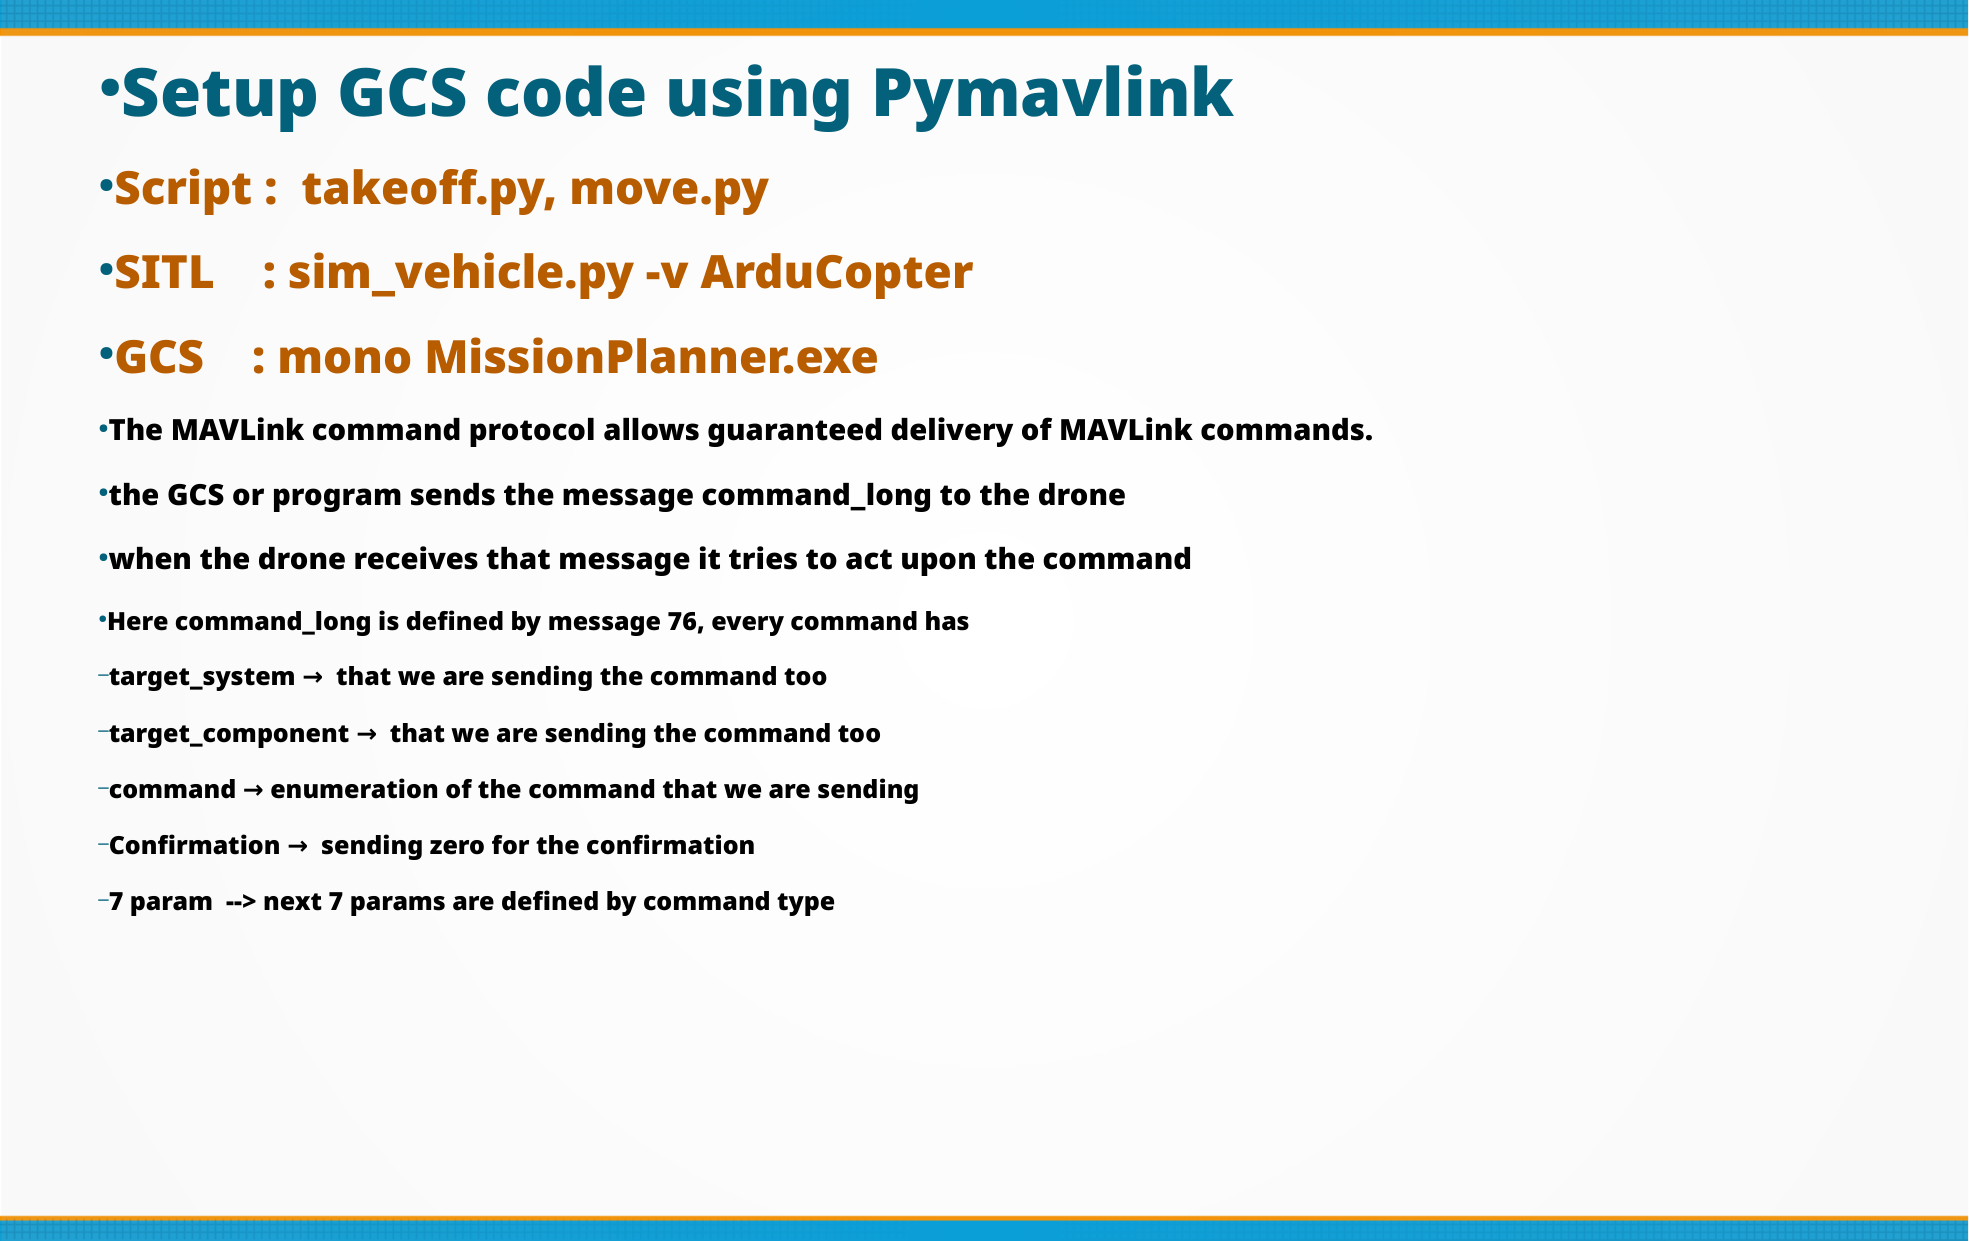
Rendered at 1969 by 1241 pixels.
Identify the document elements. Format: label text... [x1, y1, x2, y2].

subtitle Setup GCS code using Pymavlink Script : takeoff.py, move.py SITL : sim_vehicle.py -v ArduCopter GCS : mono MissionPlanner.exe The MAVLink command protocol allows guaranteed delivery of MAVLink commands. the GCS or program sends the message command_long to the drone when the drone receives that message it tries to act upon the command Here command_long is defined by message 76, every command has target_system → that we are sending the command too target_component → that we are sending the command too command → enumeration of the command that we are sending Confirmation → sending zero for the confirmation 7 param --> next 7 params are defined by command type [98, 49, 1870, 1010]
